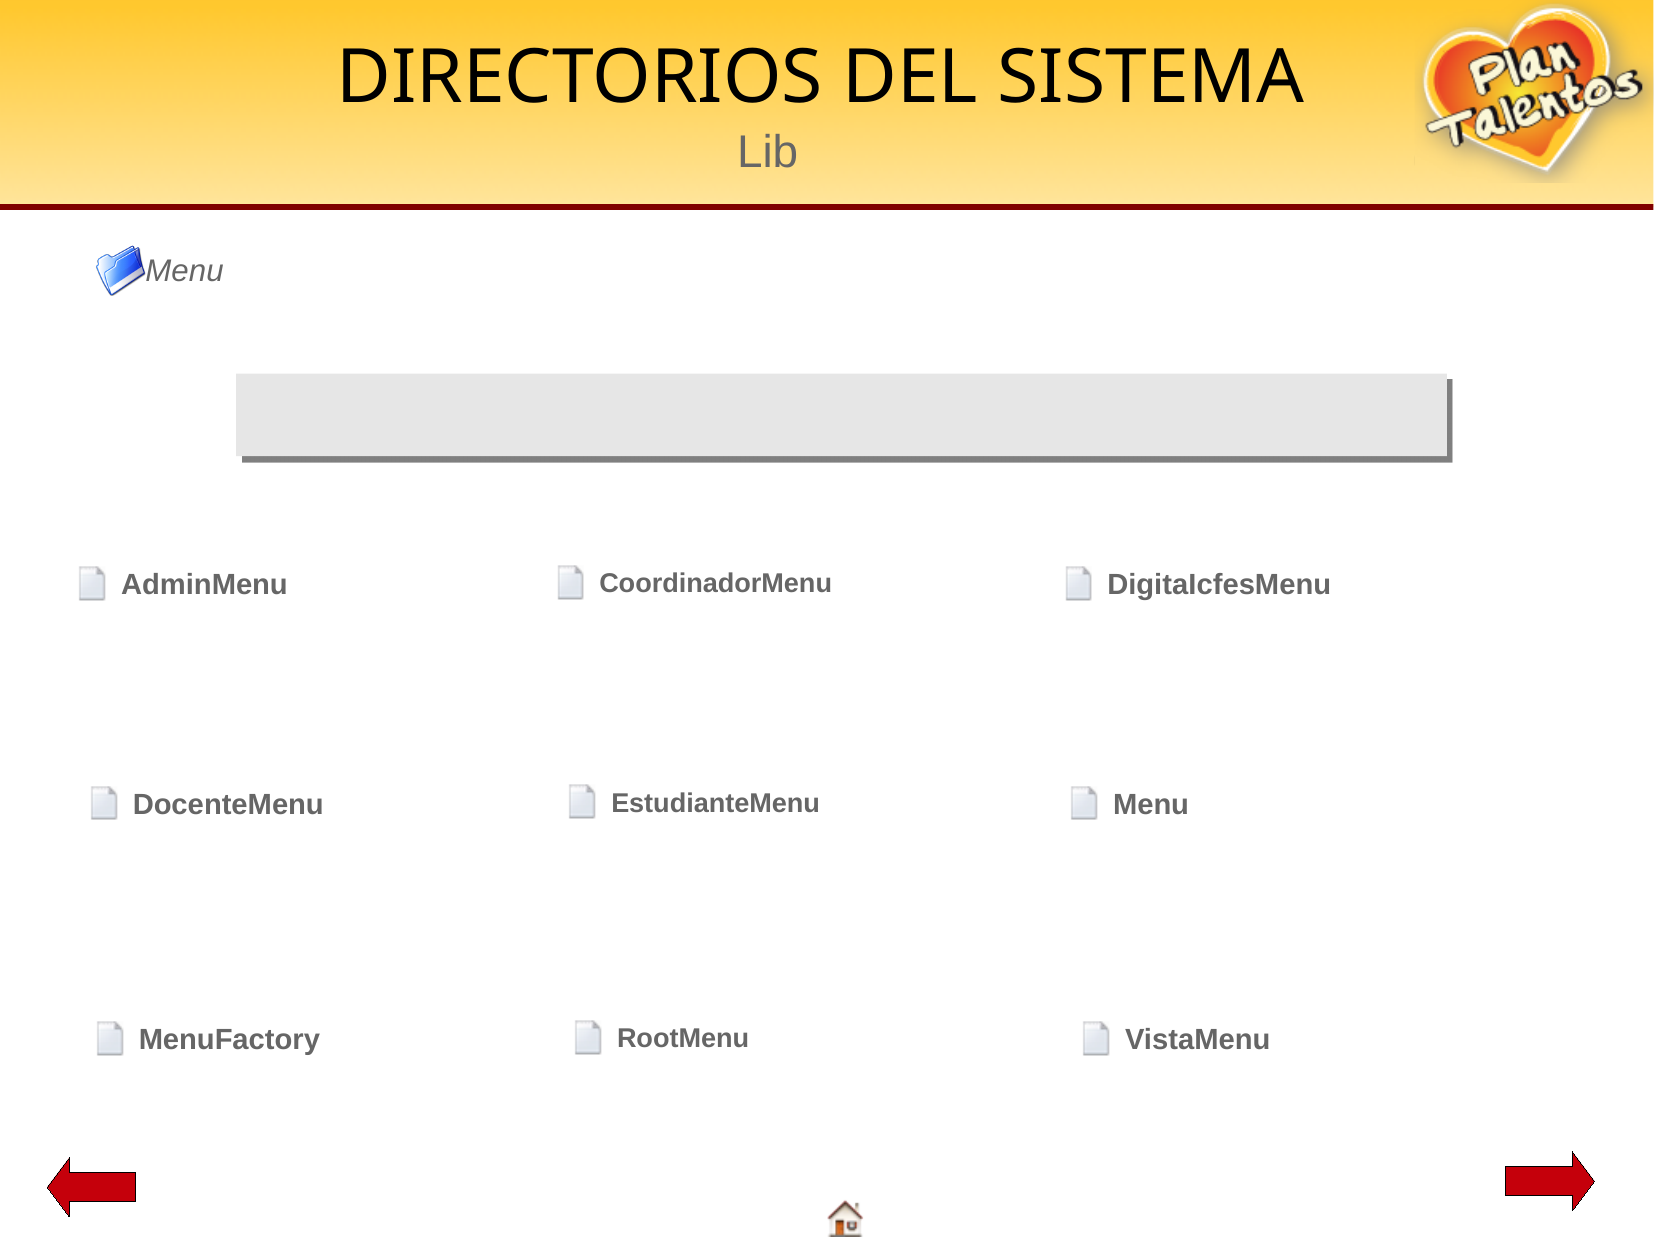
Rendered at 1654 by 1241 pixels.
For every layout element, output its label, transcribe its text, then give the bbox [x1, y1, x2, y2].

text_box Lib [383, 118, 1152, 185]
text_box [1505, 1151, 1595, 1211]
text_box VistaMenu [1062, 1015, 1388, 1064]
text_box CoordinadorMenu [537, 561, 898, 644]
text_box [47, 1157, 136, 1217]
text_box DocenteMenu [70, 780, 367, 866]
text_box Menu [1051, 780, 1376, 866]
title DIRECTORIOS DEL SISTEMA [76, 0, 1565, 148]
text_box [236, 373, 1447, 457]
text_box EstudianteMenu [549, 780, 910, 864]
text_box DigitaIcfesMenu [1045, 561, 1371, 647]
text_box Menu [59, 245, 266, 296]
text_box AdminMenu [59, 561, 384, 647]
text_box MenuFactory [76, 1015, 373, 1102]
picture [0, 0, 1654, 204]
text_box RootMenu [555, 1015, 916, 1099]
picture [826, 1198, 865, 1237]
